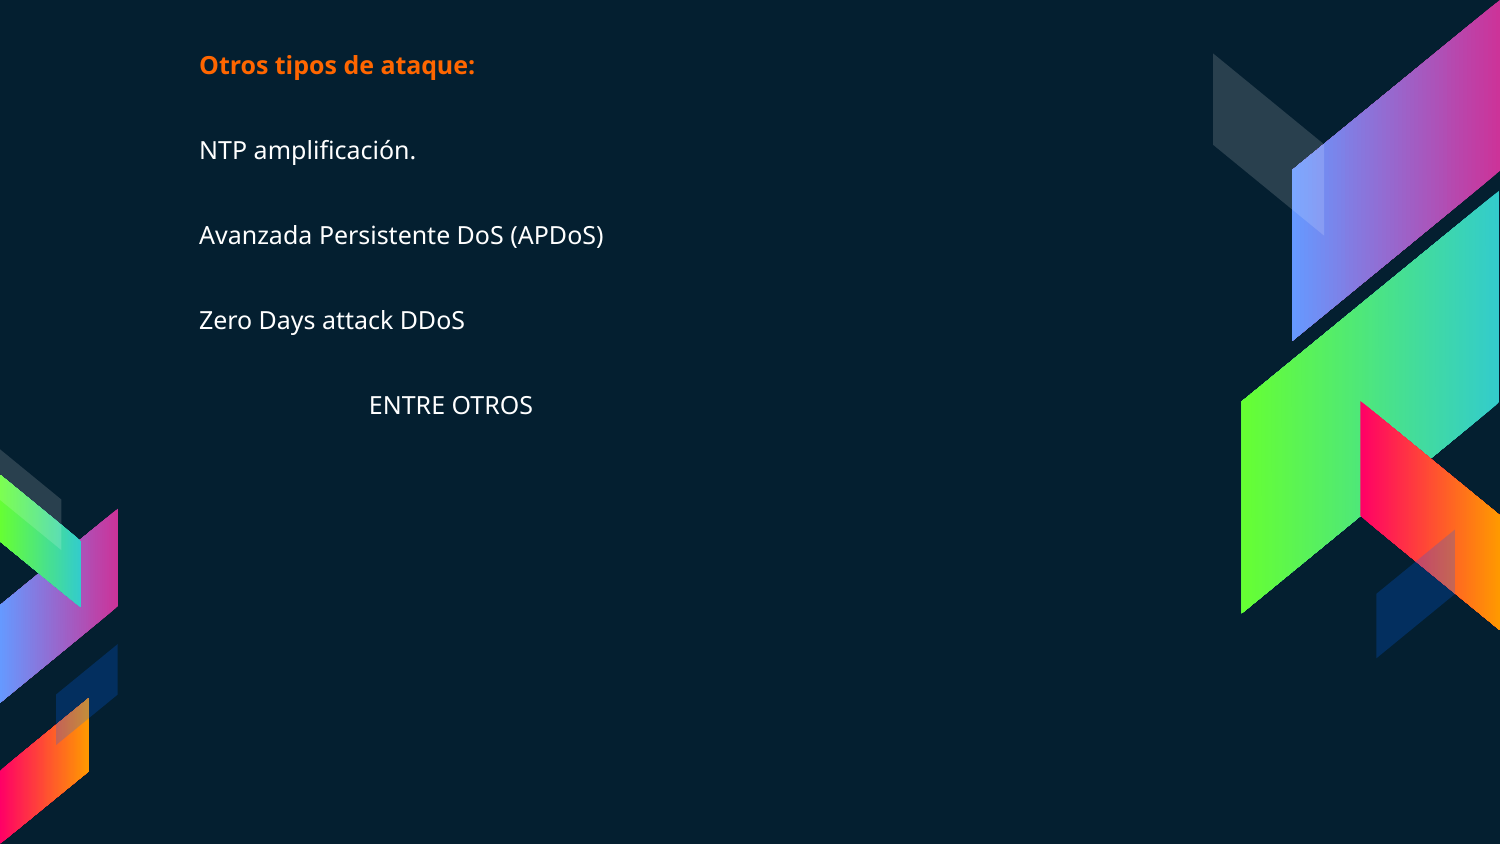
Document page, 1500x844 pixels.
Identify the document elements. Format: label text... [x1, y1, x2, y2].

list Otros tipos de ataque: NTP amplificación. Avanzada Persistente DoS (APDoS) Zero Days attack DDoS ENTRE OTROS [184, 34, 719, 506]
